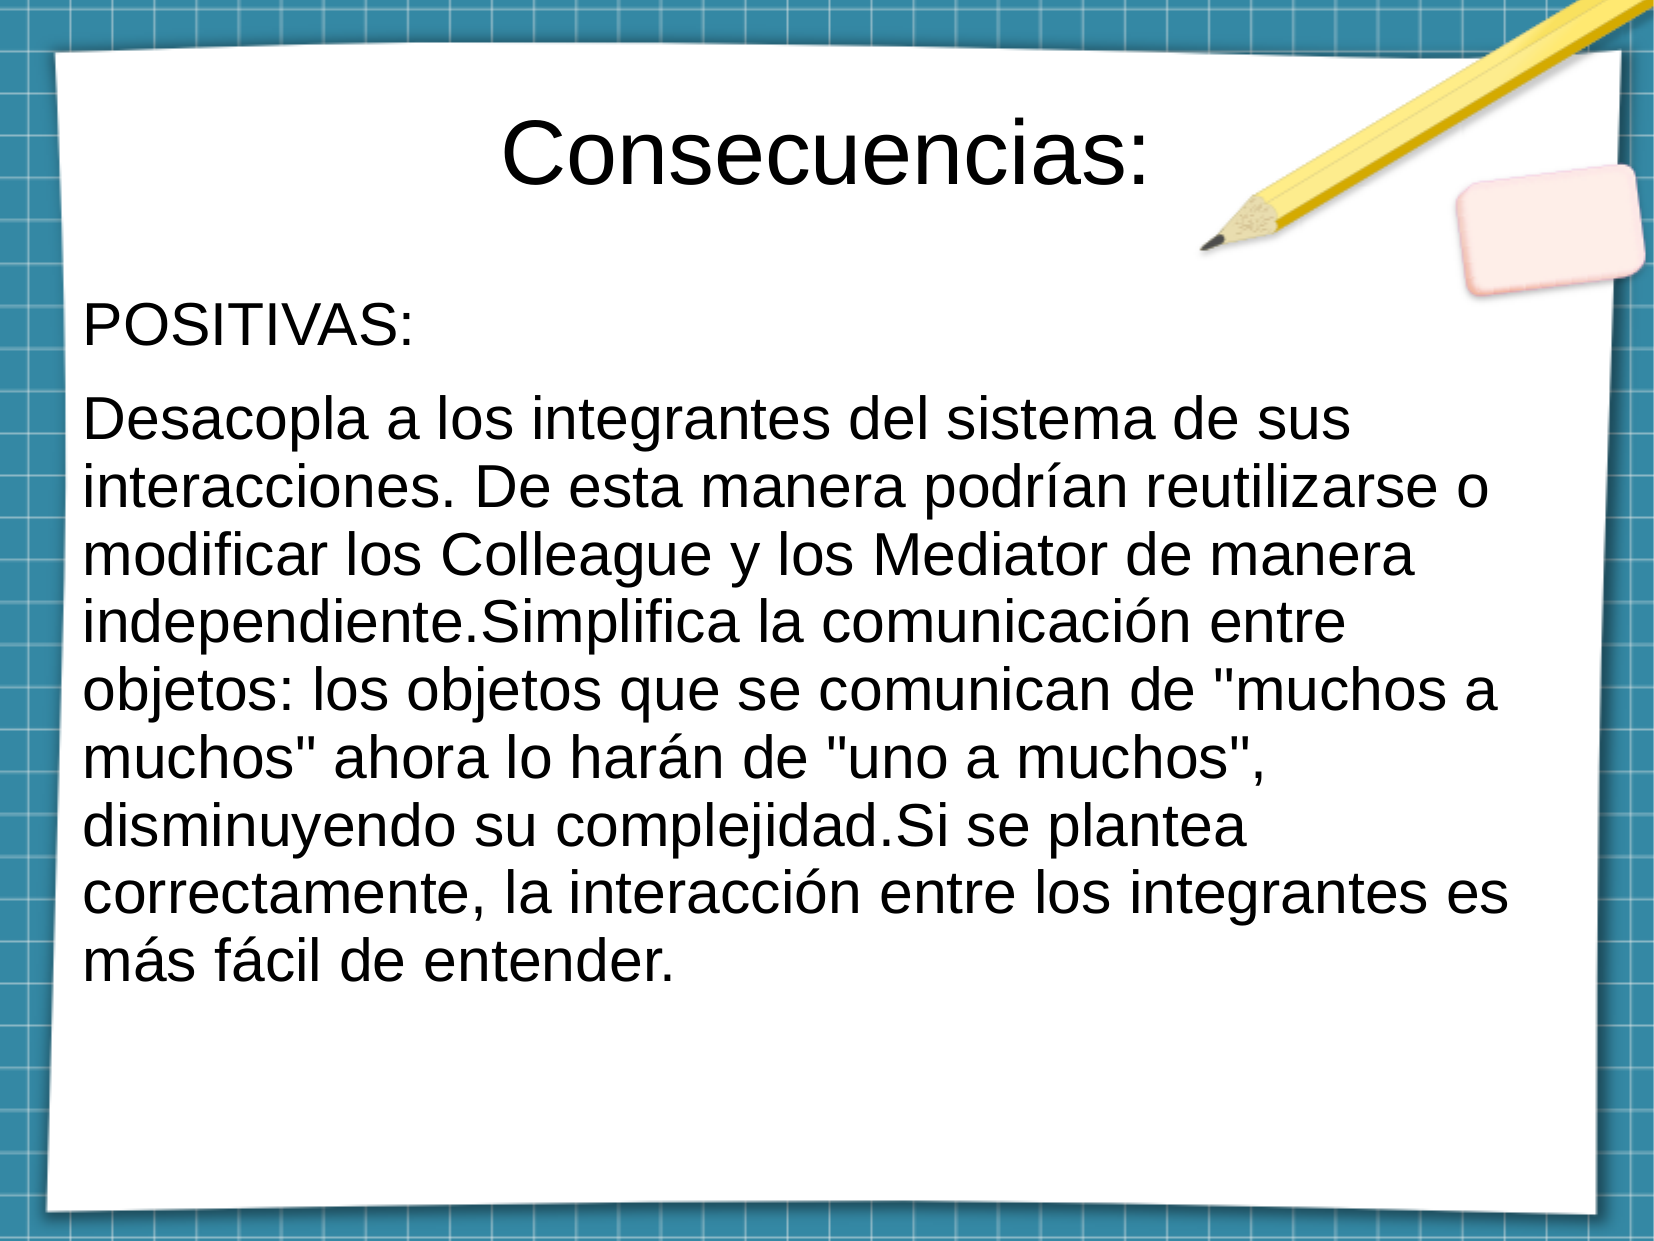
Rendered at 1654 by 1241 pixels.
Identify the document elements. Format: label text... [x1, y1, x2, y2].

list POSITIVAS: Desacopla a los integrantes del sistema de sus interacciones. De esta manera podrían reutilizarse o modificar los Colleague y los Mediator de manera independiente.Simplifica la comunicación entre objetos: los objetos que se comunican de "muchos a muchos" ahora lo harán de "uno a muchos", disminuyendo su complejidad.Si se plantea correctamente, la interacción entre los integrantes es más fácil de entender. [82, 290, 1571, 1010]
picture [0, 0, 1654, 1241]
title Consecuencias: [82, 49, 1571, 257]
